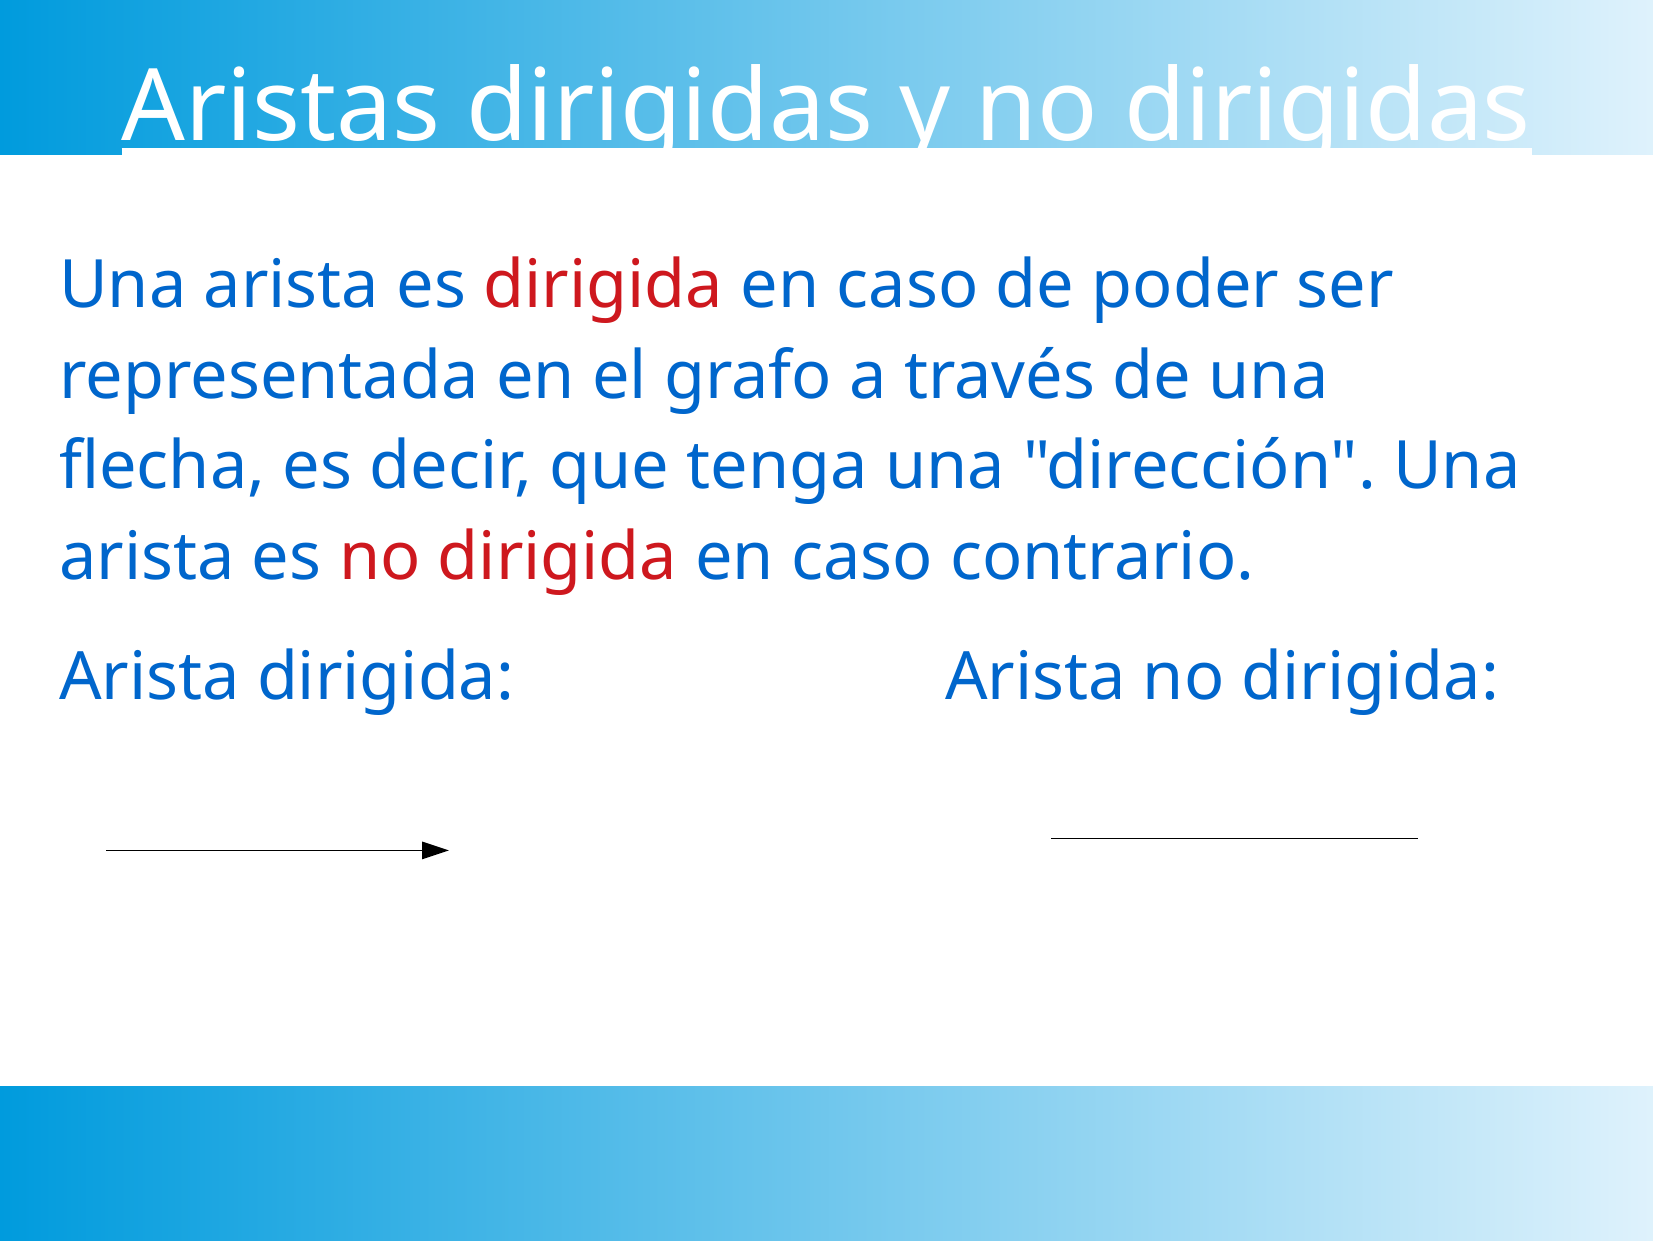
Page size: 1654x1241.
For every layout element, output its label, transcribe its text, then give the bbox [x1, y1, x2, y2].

list Una arista es dirigida en caso de poder ser representada en el grafo a través de una flecha, es decir, que tenga una "dirección". Una arista es no dirigida en caso contrario. Arista dirigida: Arista no dirigida: [59, 236, 1548, 956]
title Aristas dirigidas y no dirigidas [82, 43, 1571, 161]
